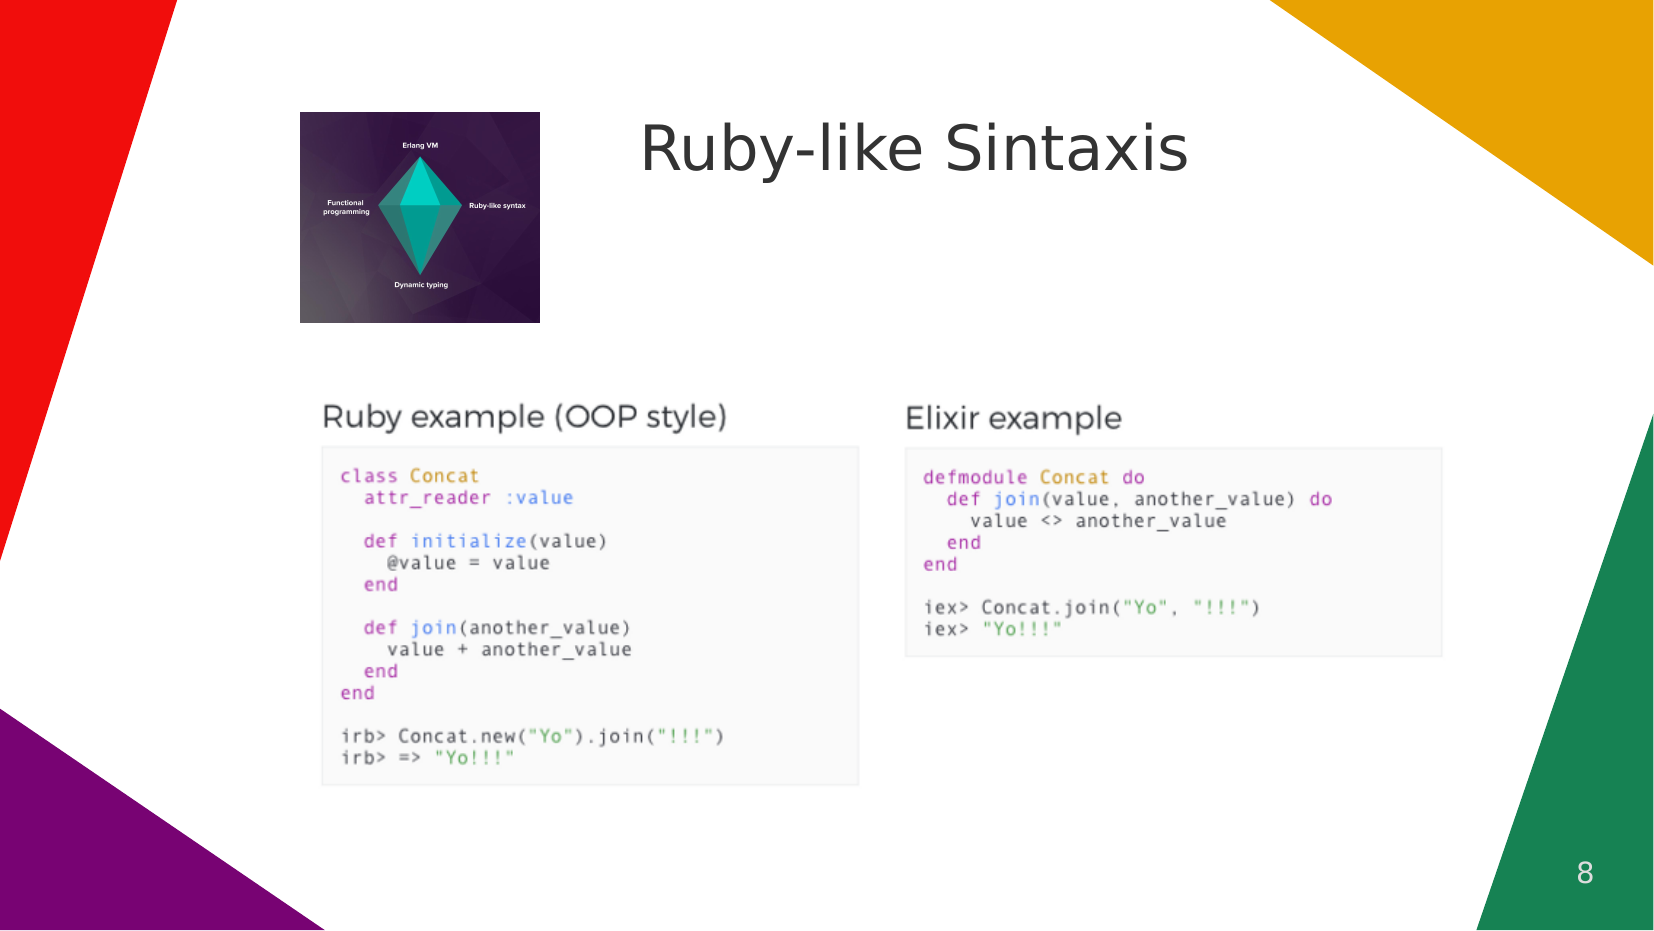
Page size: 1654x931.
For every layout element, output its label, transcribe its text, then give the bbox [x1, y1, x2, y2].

title Ruby-like Sintaxis [412, 75, 1418, 223]
picture [300, 112, 540, 323]
picture [300, 374, 1466, 826]
